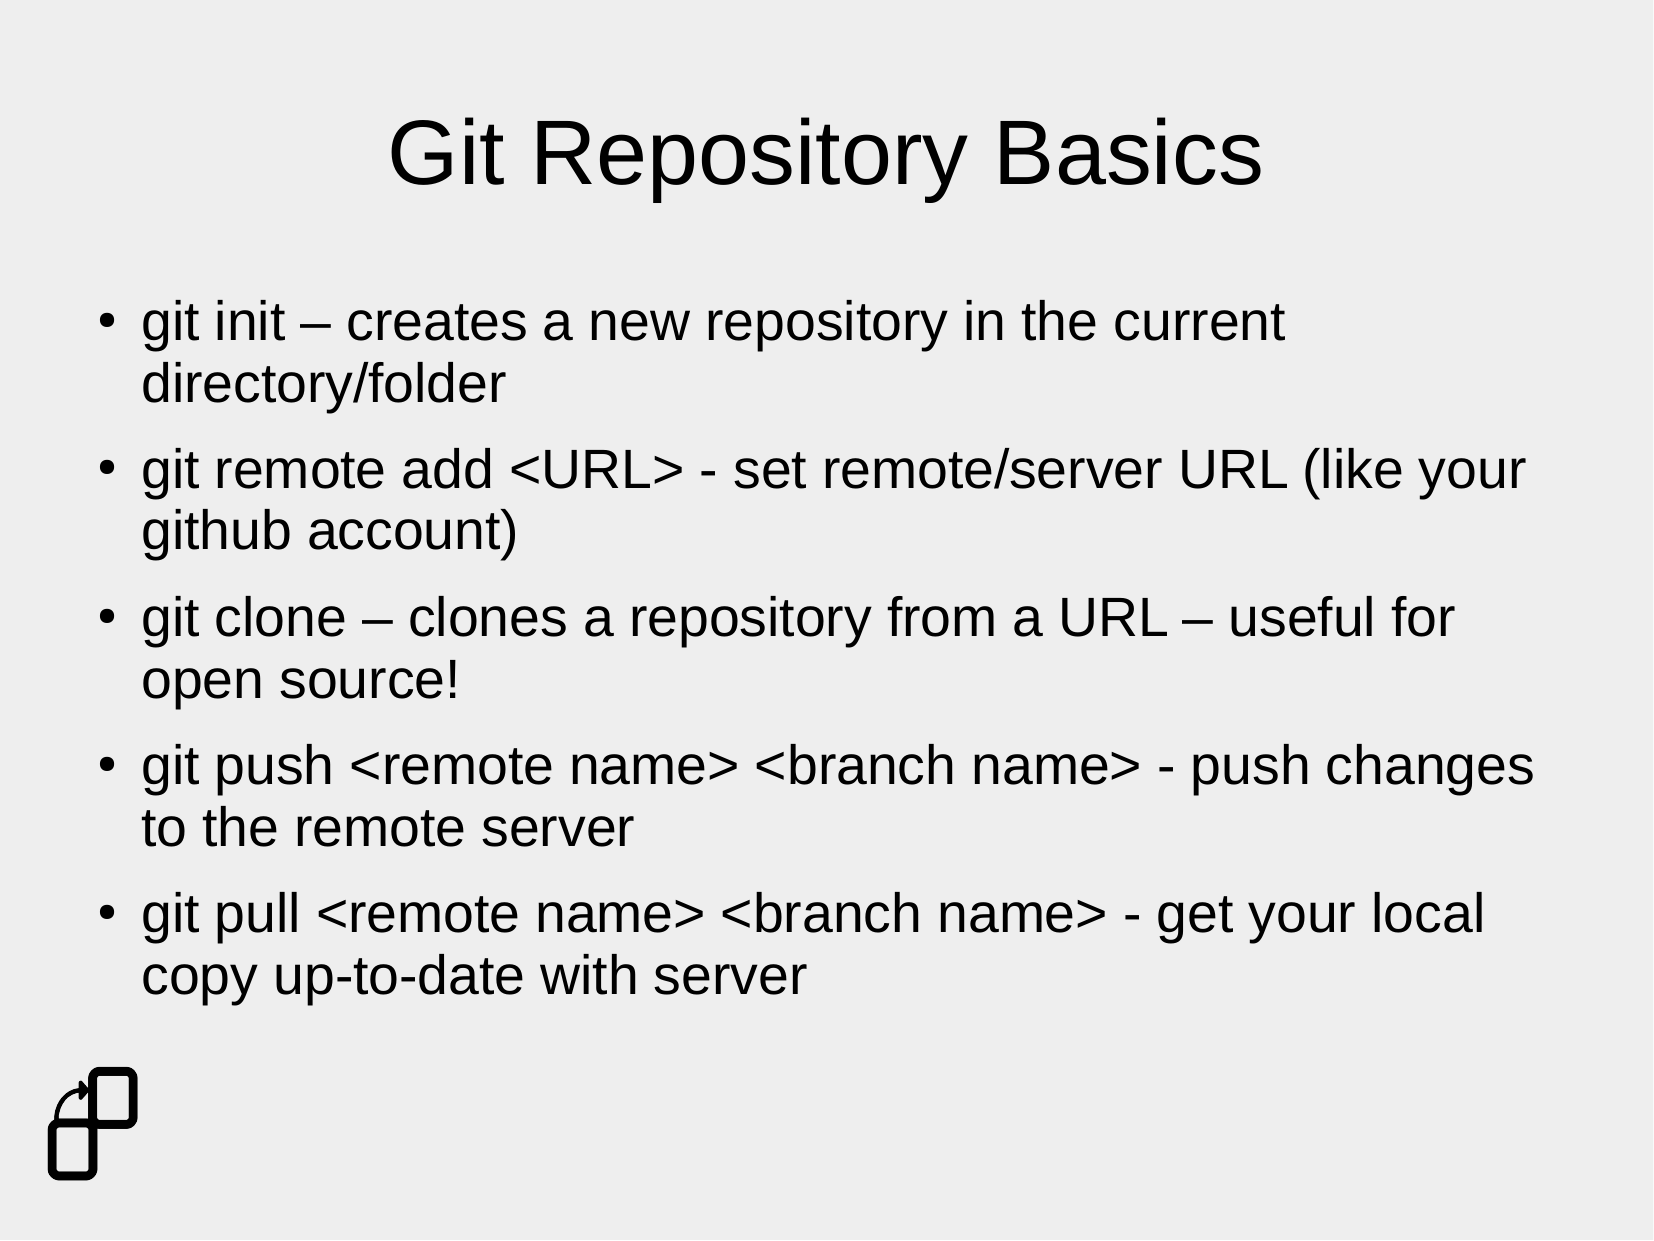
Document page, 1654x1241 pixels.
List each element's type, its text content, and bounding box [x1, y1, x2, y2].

picture [30, 1062, 153, 1186]
title Git Repository Basics [82, 49, 1571, 257]
list git init – creates a new repository in the current directory/folder git remote add <URL> - set remote/server URL (like your github account) git clone – clones a repository from a URL – useful for open source! git push <remote name> <branch name> - push changes to the remote server git pull <remote name> <branch name> - get your local copy up-to-date with server [82, 290, 1571, 1010]
